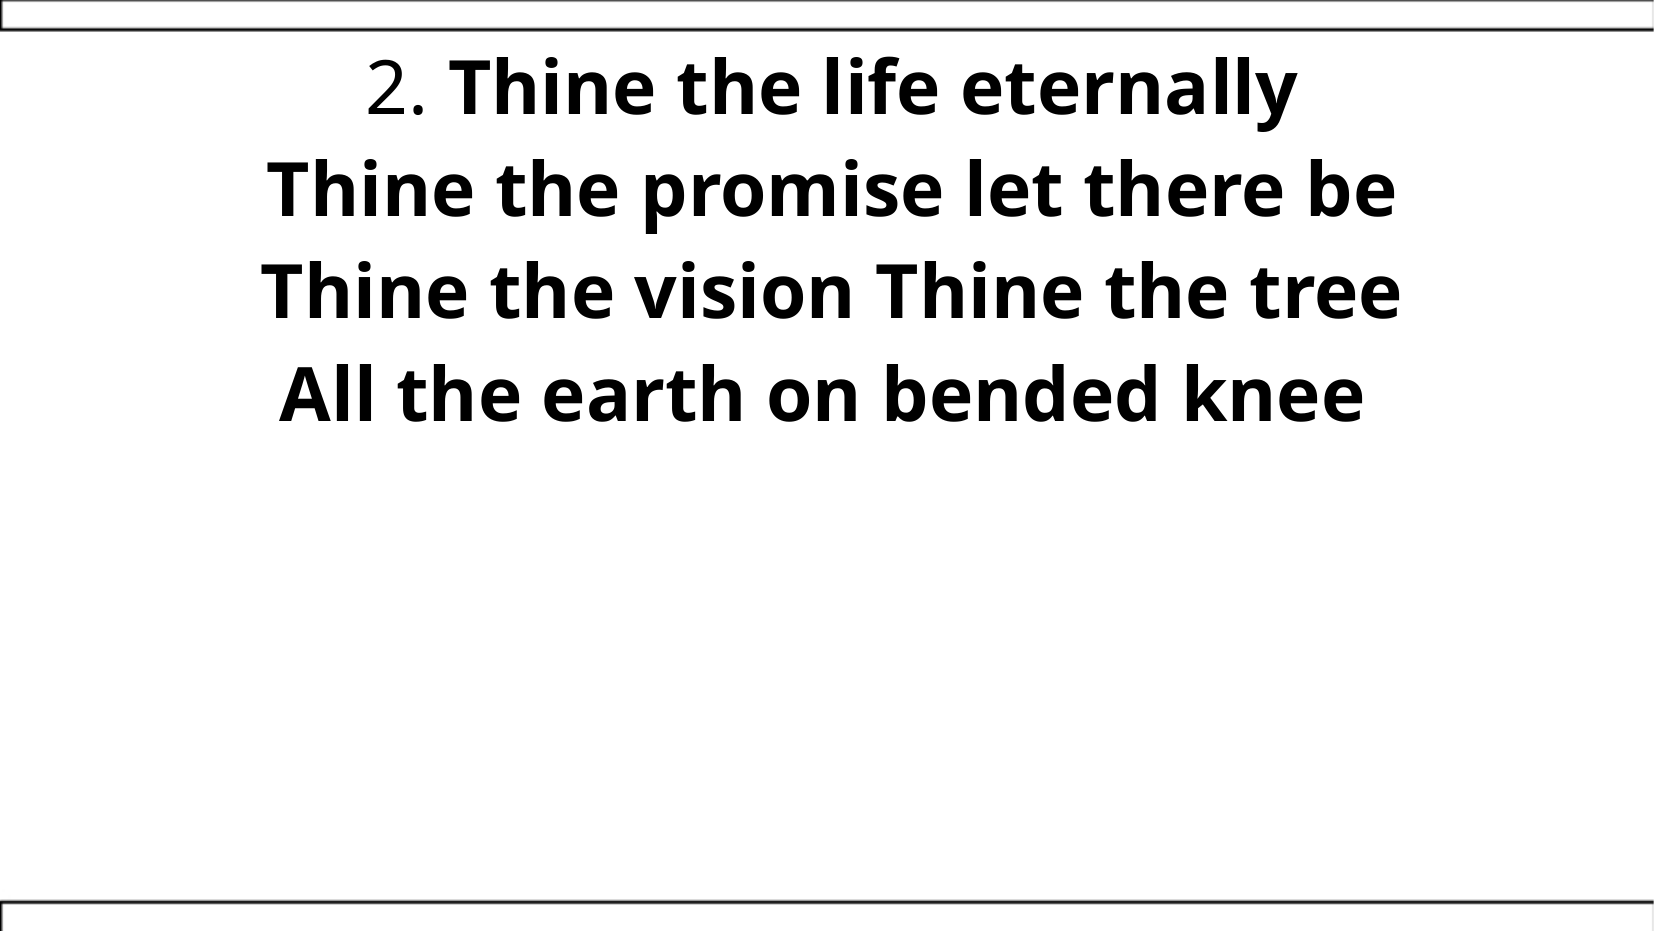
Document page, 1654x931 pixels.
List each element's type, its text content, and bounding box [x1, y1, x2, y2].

text_box 2. Thine the life eternally Thine the promise let there be Thine the vision Thine the tree All the earth on bended knee [105, 26, 1561, 462]
picture [0, 0, 1654, 931]
